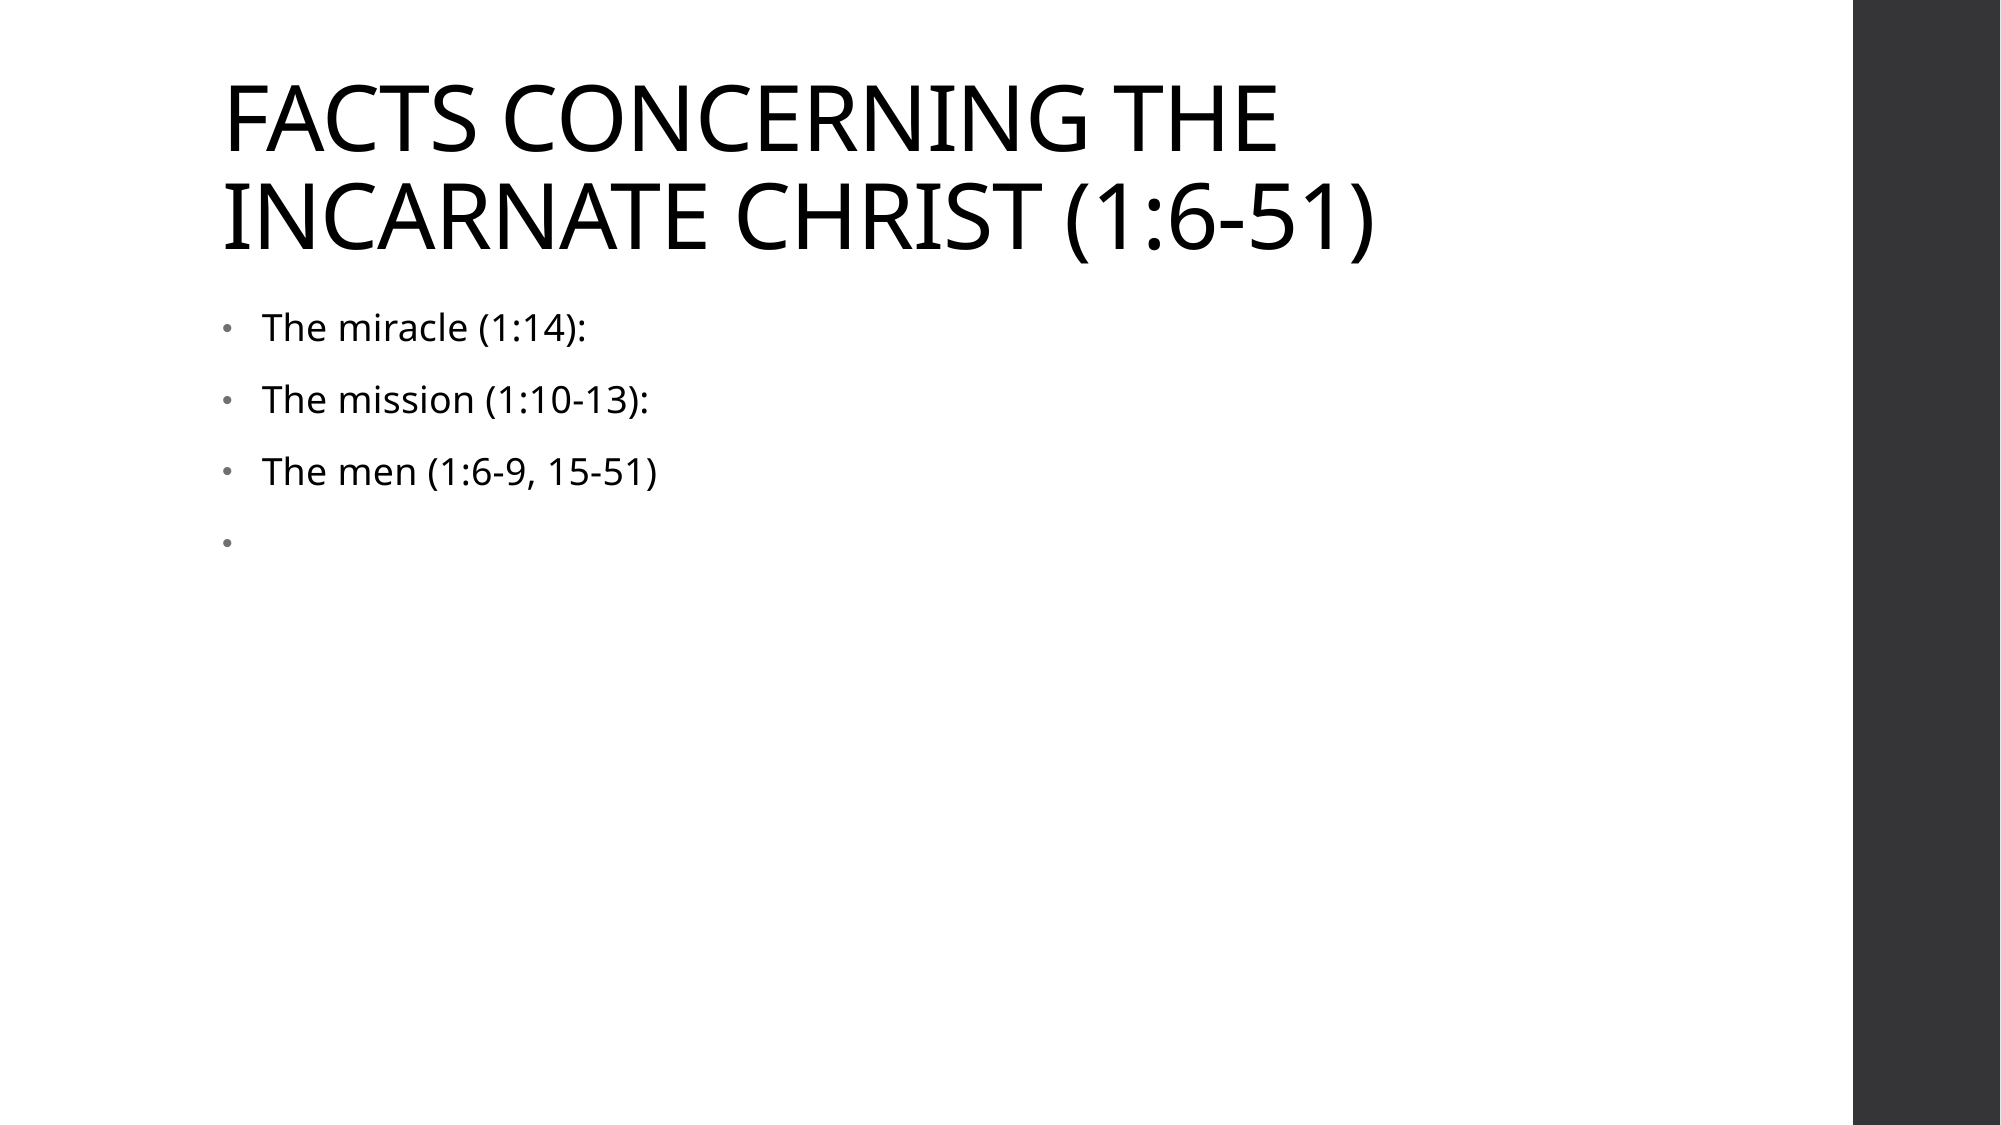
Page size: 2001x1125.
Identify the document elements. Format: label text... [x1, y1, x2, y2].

title FACTS CONCERNING THE INCARNATE CHRIST (1:6-51) [206, 60, 1797, 278]
list The miracle (1:14): The mission (1:10-13): The men (1:6-9, 15-51) [206, 299, 1617, 1014]
